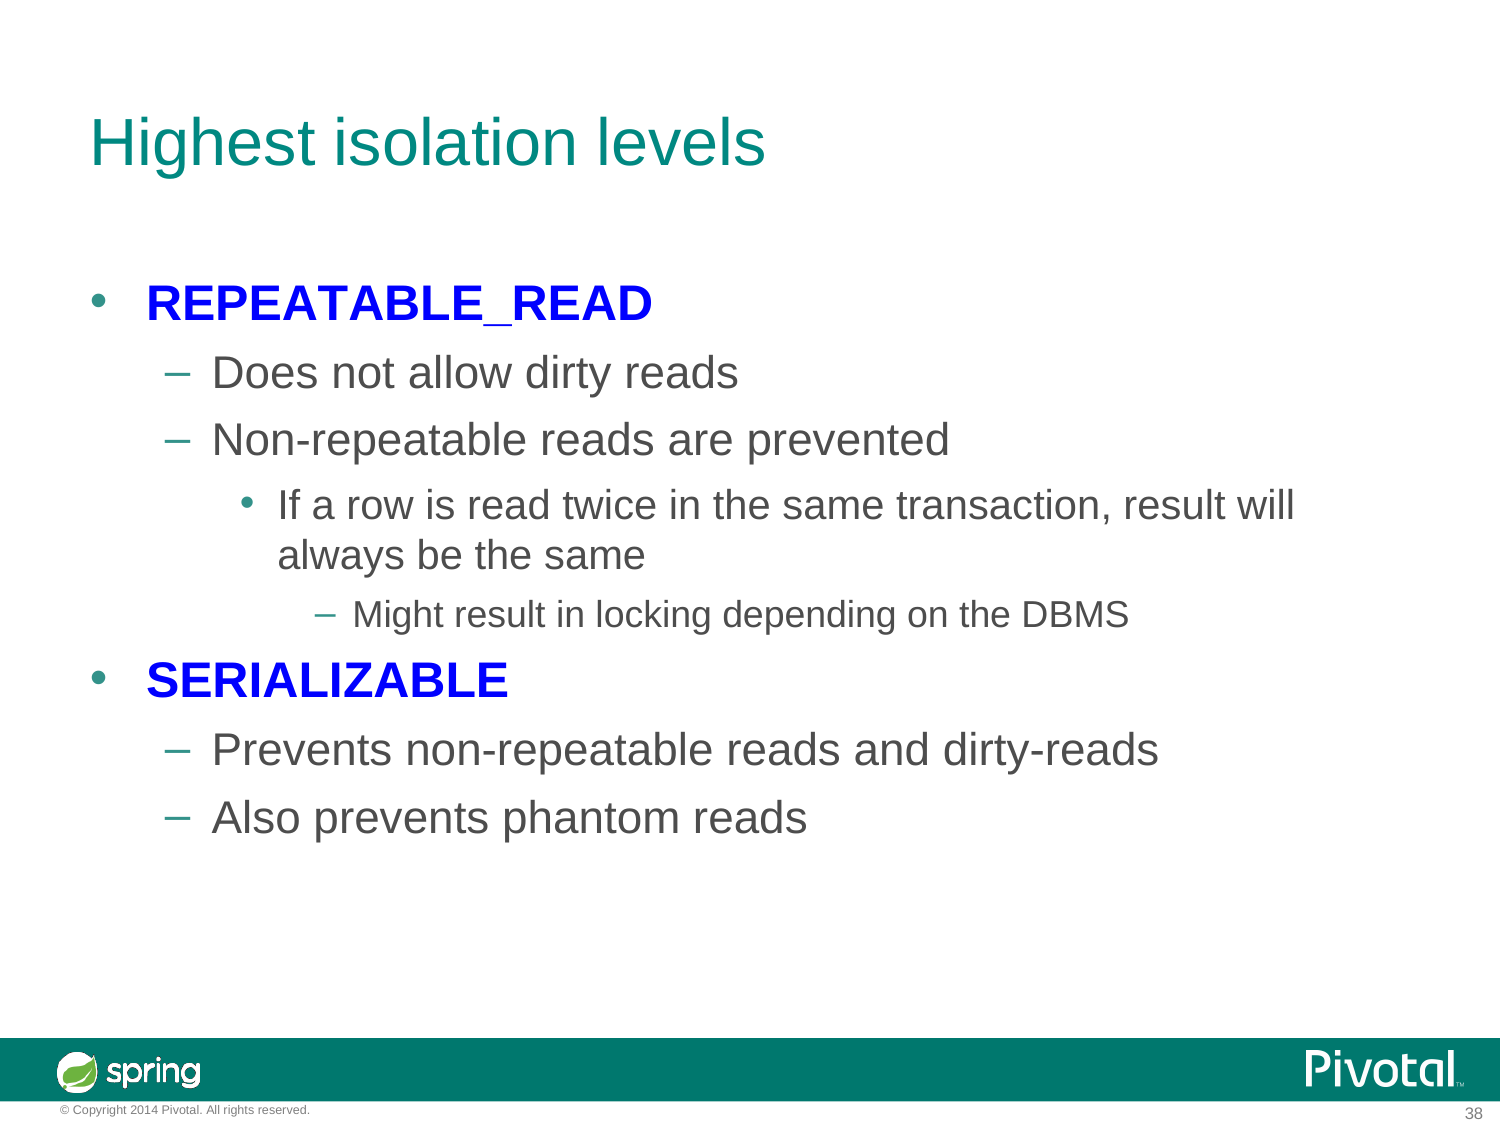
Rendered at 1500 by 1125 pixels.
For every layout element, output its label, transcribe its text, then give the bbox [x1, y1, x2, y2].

title Highest isolation levels [75, 45, 1426, 233]
picture [1306, 1050, 1464, 1087]
list REPEATABLE_READ Does not allow dirty reads Non-repeatable reads are prevented If a row is read twice in the same transaction, result will always be the same Might result in locking depending on the DBMS SERIALIZABLE Prevents non-repeatable reads and dirty-reads Also prevents phantom reads [75, 262, 1426, 1005]
picture [32, 1041, 210, 1103]
